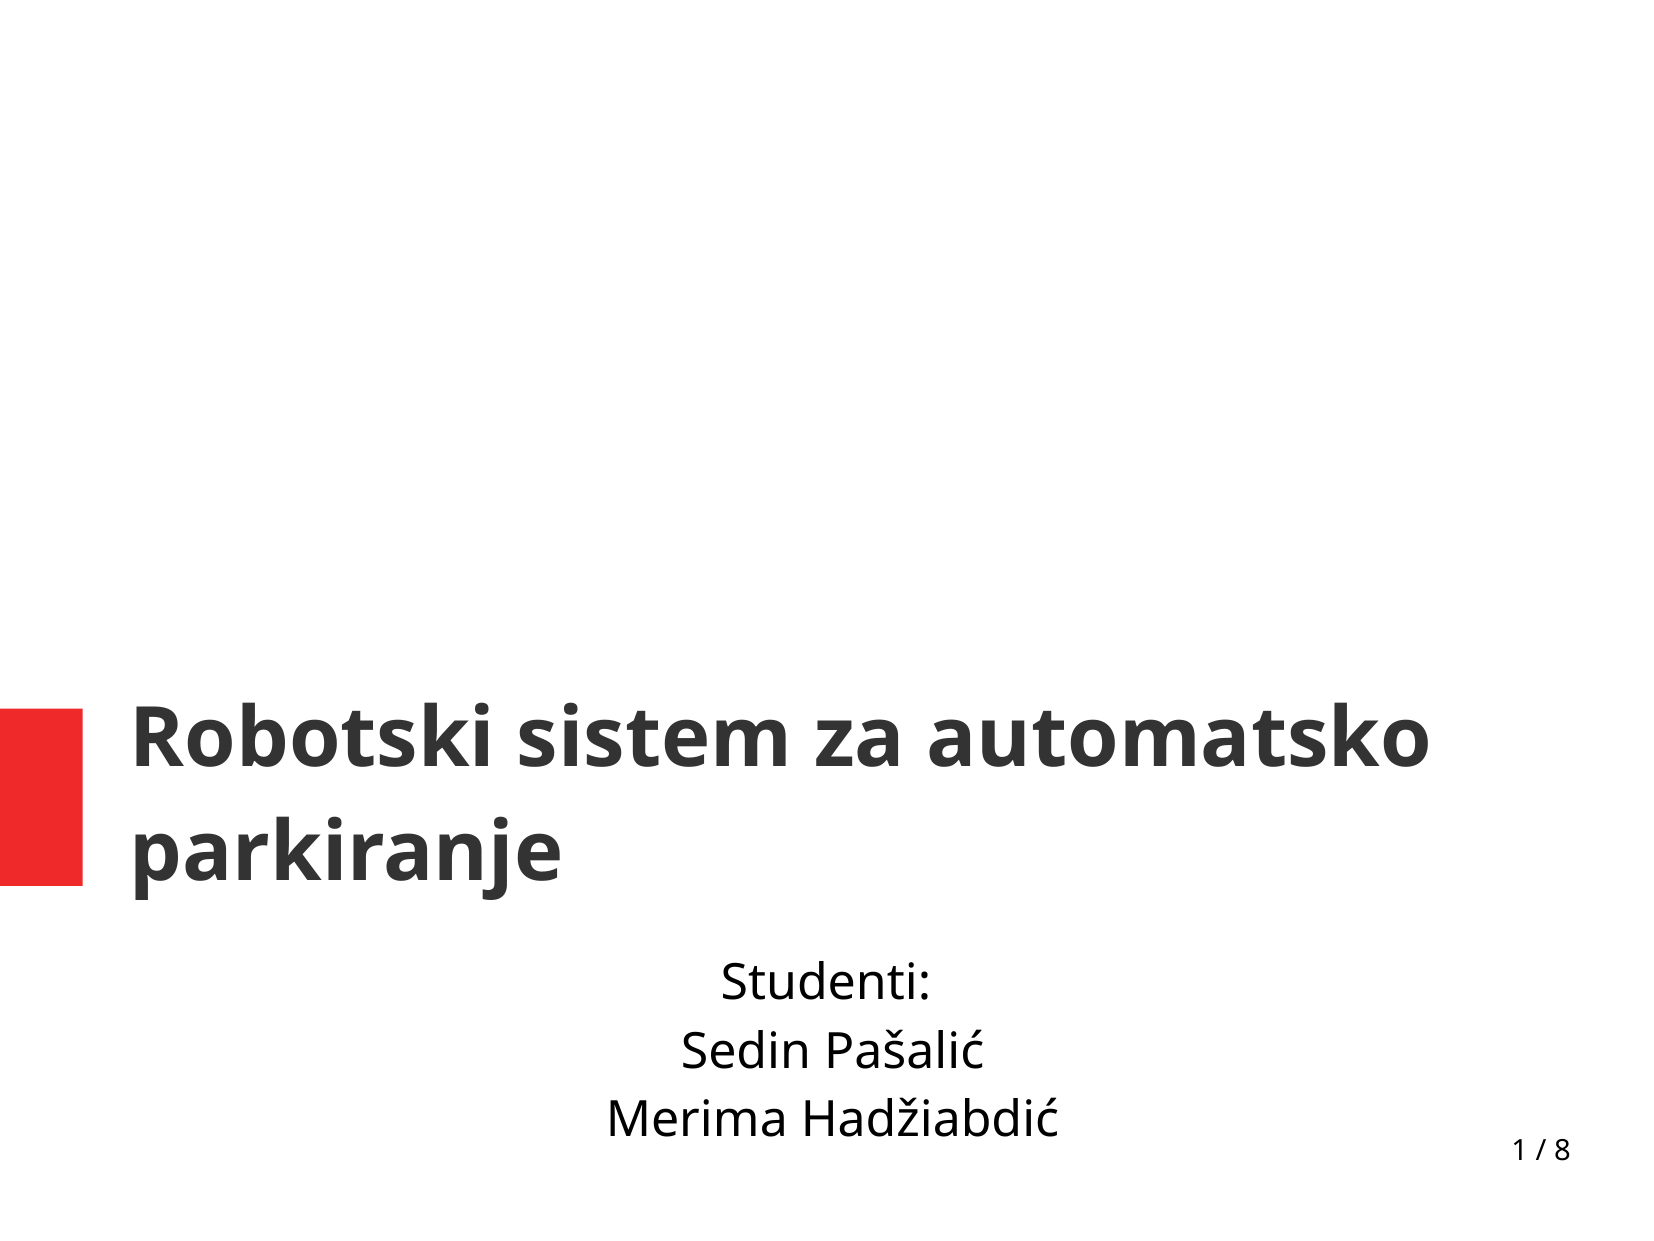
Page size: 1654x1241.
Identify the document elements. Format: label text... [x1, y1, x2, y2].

subtitle Studenti: Sedin Pašalić Merima Hadžiabdić [129, 946, 1536, 1152]
title Robotski sistem za automatsko parkiranje [129, 655, 1536, 928]
